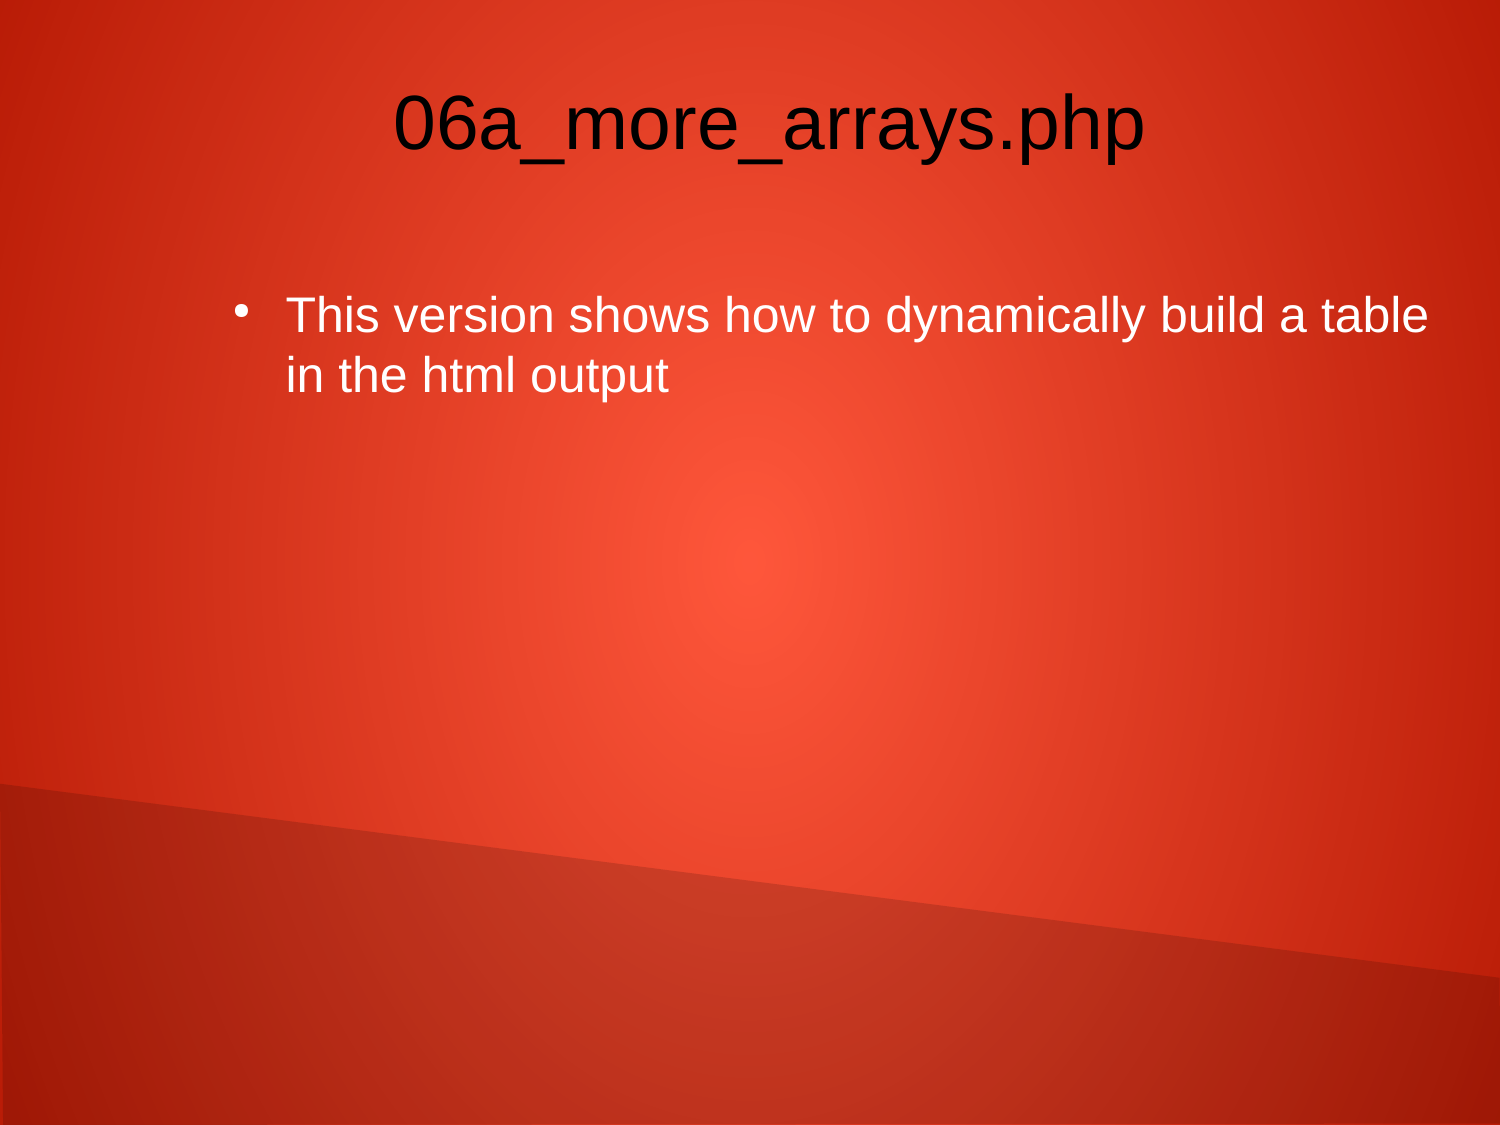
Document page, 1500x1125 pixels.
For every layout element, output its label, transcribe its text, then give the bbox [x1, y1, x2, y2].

title 06a_more_arrays.php [24, 24, 1488, 213]
list This version shows how to dynamically build a table in the html output [200, 275, 1476, 1026]
